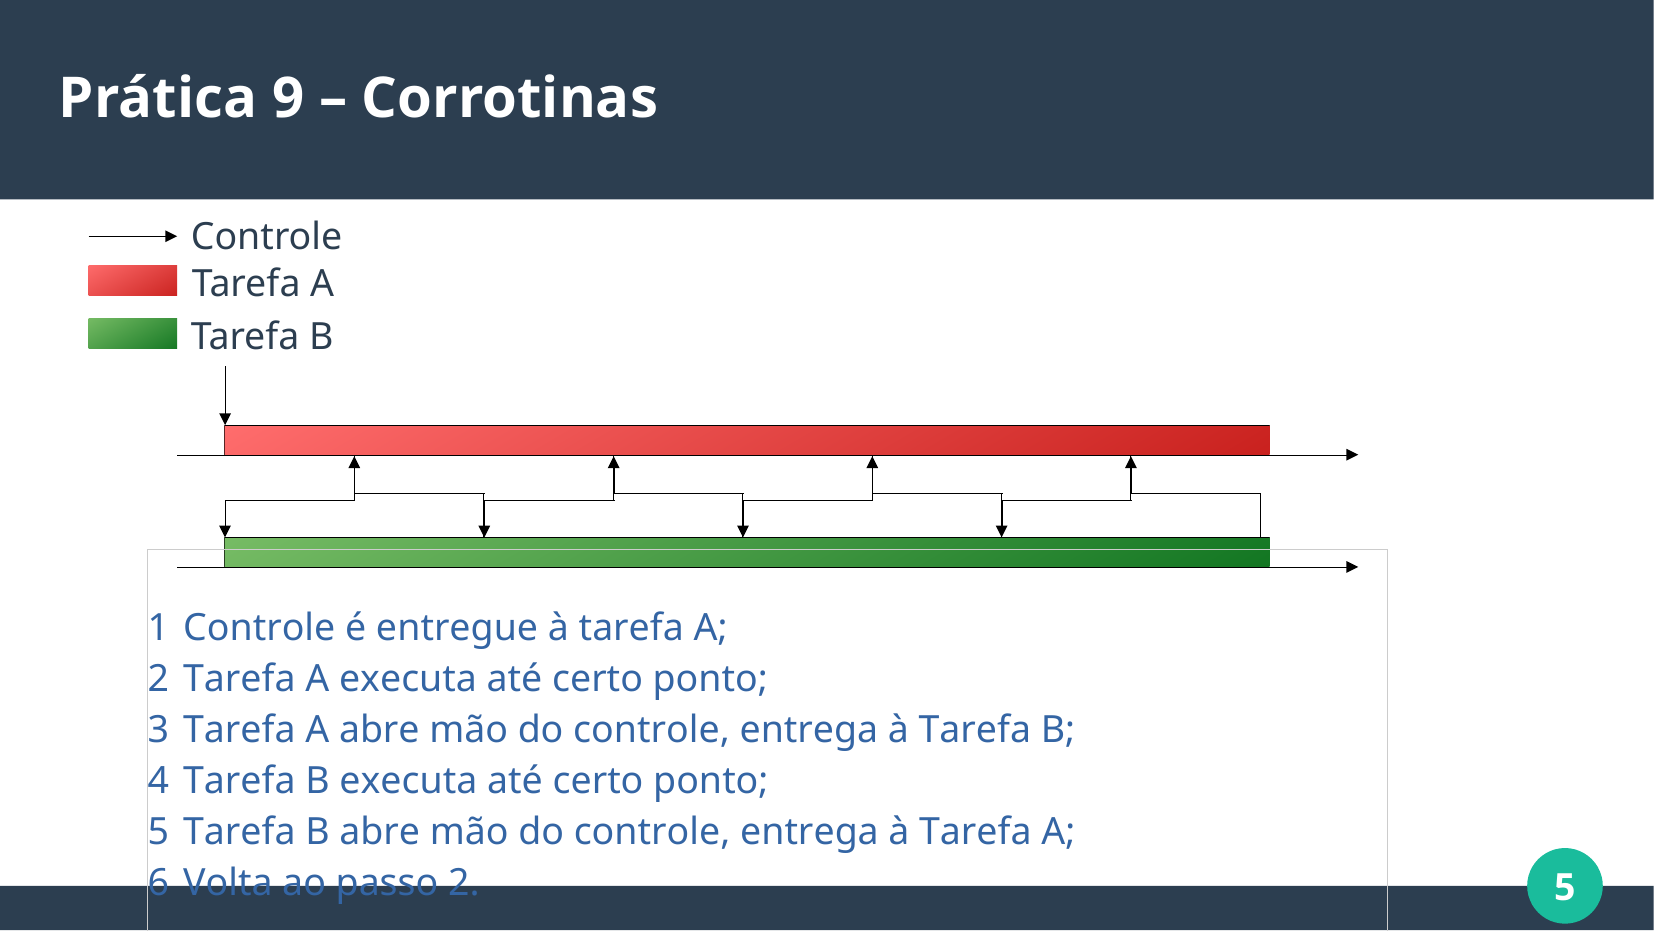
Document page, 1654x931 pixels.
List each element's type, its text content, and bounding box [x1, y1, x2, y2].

text_box Tarefa B [176, 306, 357, 365]
text_box [88, 265, 177, 296]
text_box Controle é entregue à tarefa A; Tarefa A executa até certo ponto; Tarefa A abre mão do controle, entrega à Tarefa B; Tarefa B executa até certo ponto; Tarefa B abre mão do controle, entrega à Tarefa A; Volta ao passo 2. [147, 549, 1388, 898]
title Prática 9 – Corrotinas [59, 37, 1595, 155]
text_box [224, 425, 1270, 455]
text_box Controle [176, 205, 365, 265]
text_box [224, 537, 1270, 549]
text_box [88, 318, 176, 349]
text_box Tarefa A [177, 265, 359, 311]
